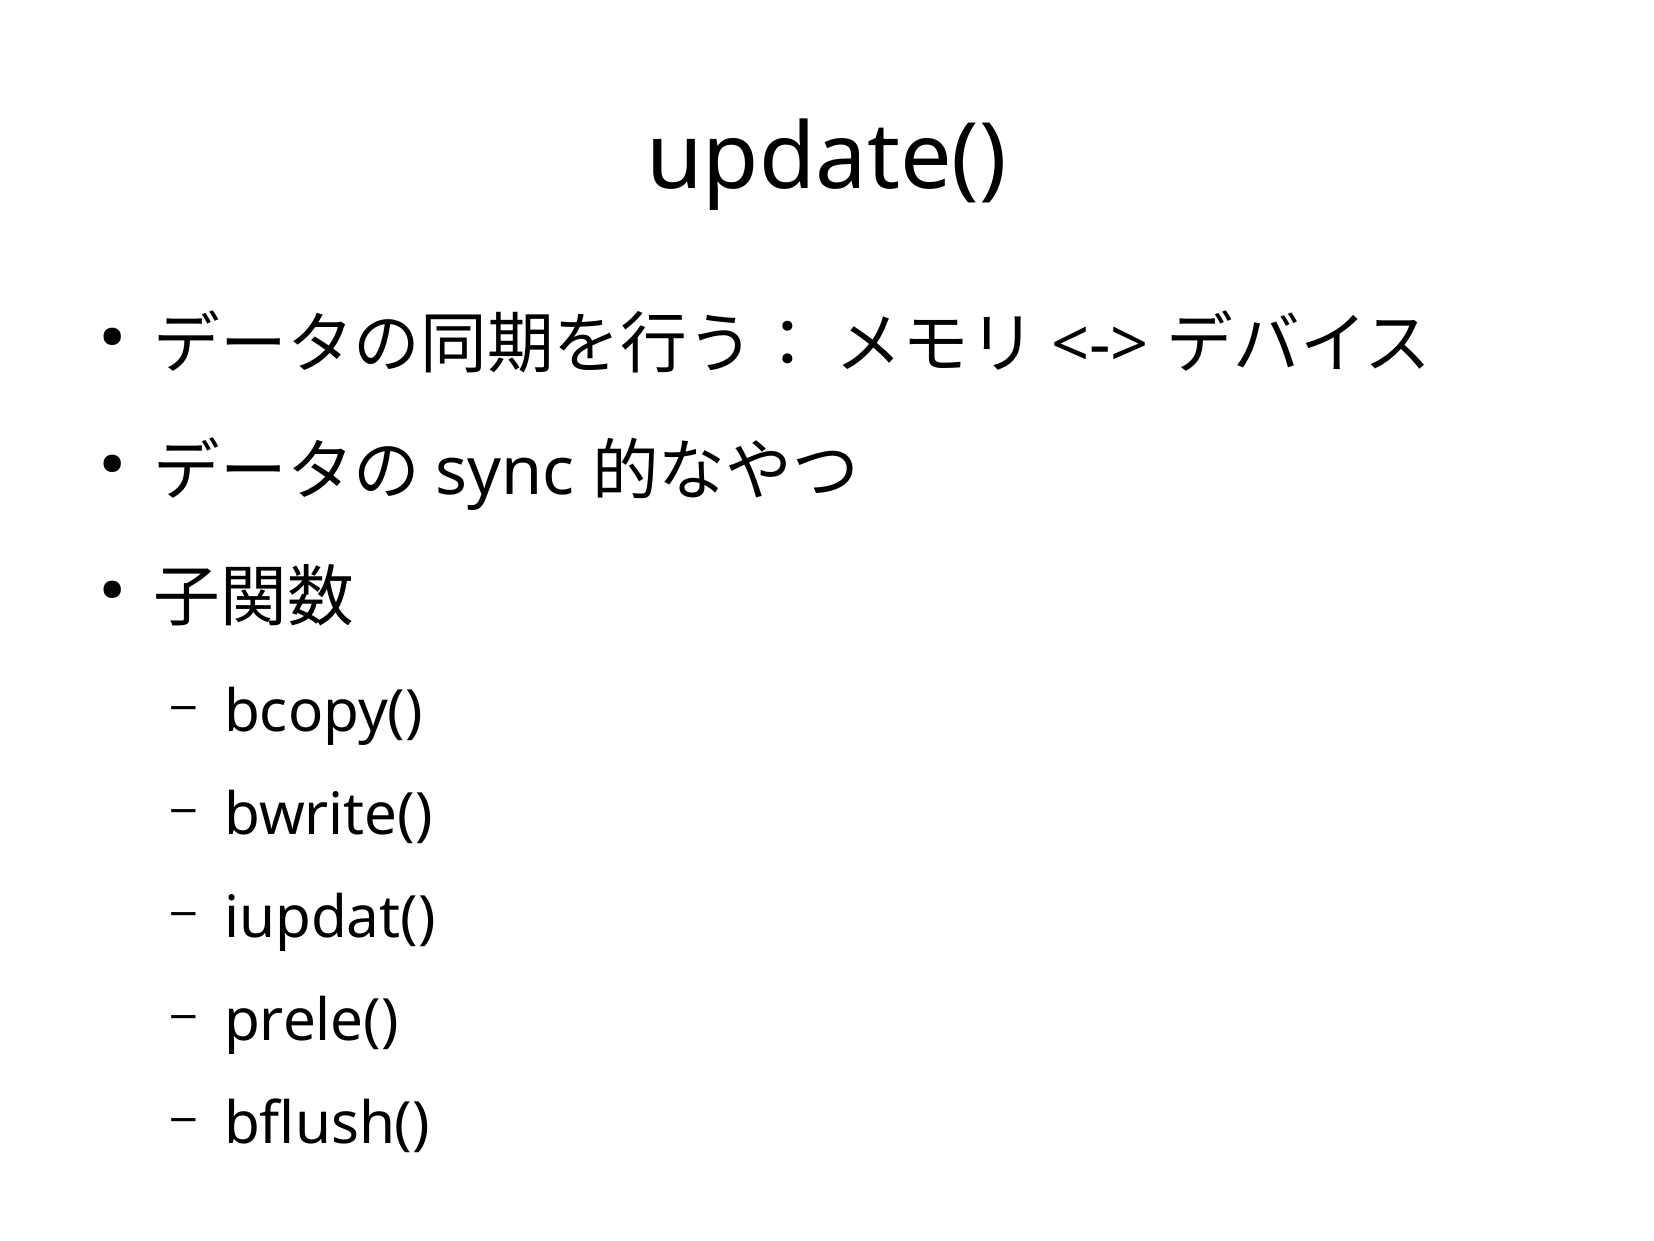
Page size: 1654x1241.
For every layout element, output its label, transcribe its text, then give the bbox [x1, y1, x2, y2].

list データの同期を行う： メモリ <-> デバイス データの sync 的なやつ 子関数 bcopy() bwrite() iupdat() prele() bflush() [82, 290, 1538, 1170]
title update() [82, 49, 1571, 257]
